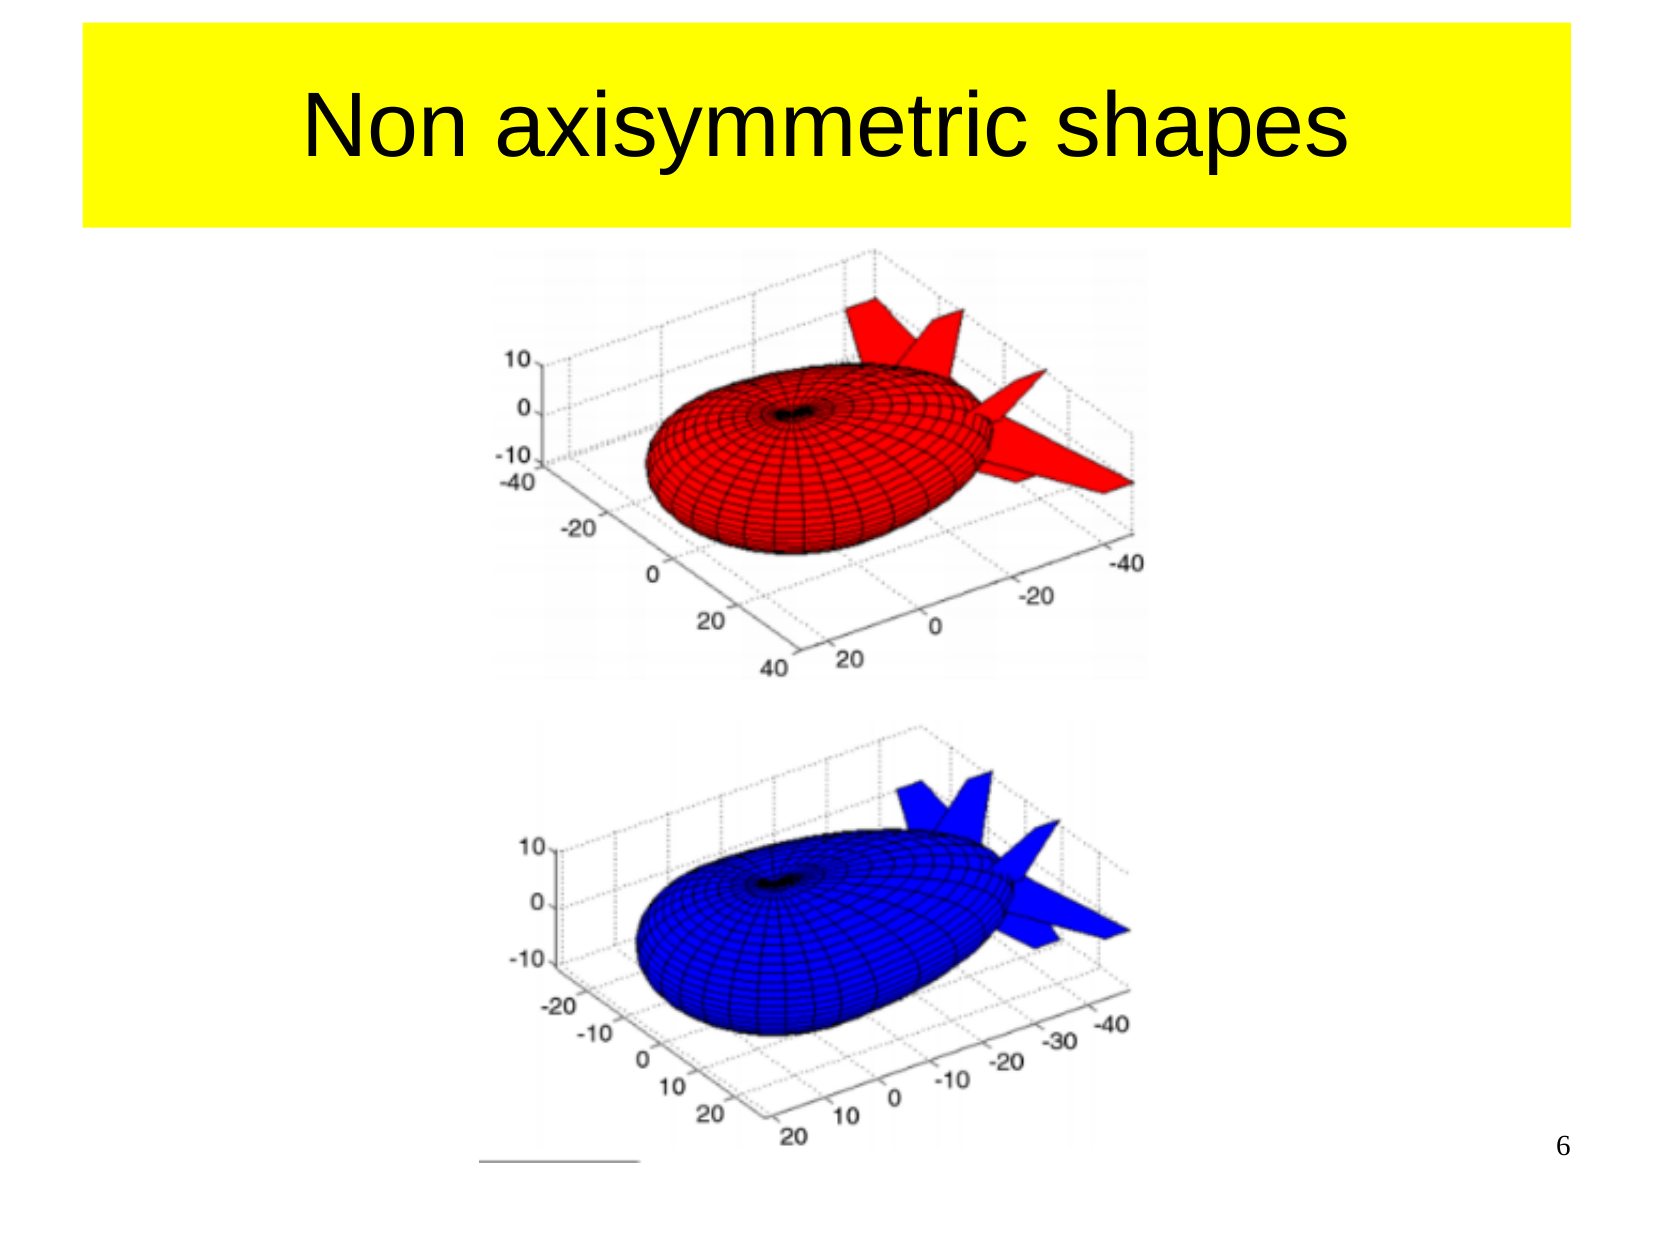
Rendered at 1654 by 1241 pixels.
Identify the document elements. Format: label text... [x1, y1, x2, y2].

picture [479, 247, 1193, 1163]
title Non axisymmetric shapes [82, 22, 1571, 228]
